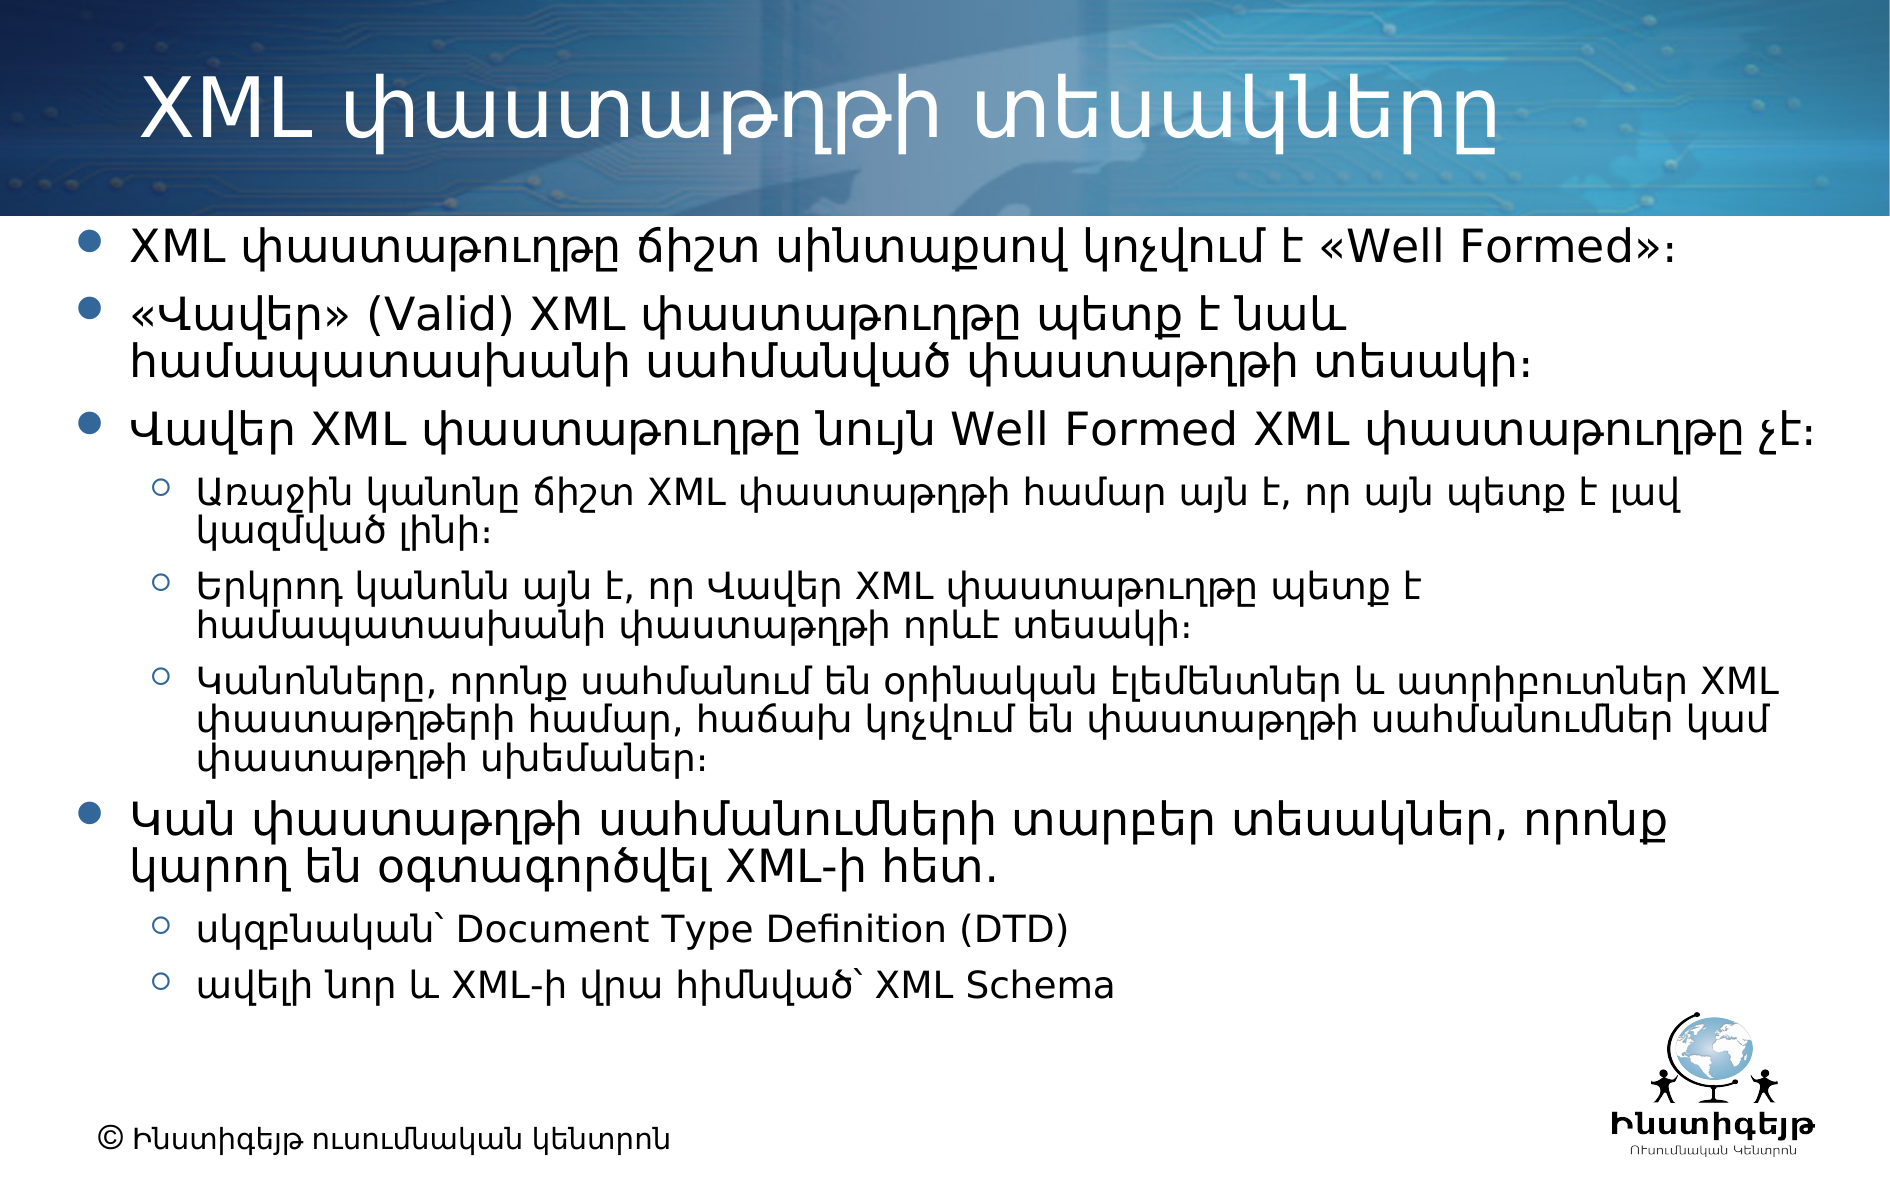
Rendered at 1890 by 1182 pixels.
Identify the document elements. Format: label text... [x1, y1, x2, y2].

picture [1612, 1012, 1815, 1157]
text_box XML փաստաթղթի տեսակները [138, 82, 1801, 91]
picture [0, 0, 1890, 216]
list XML փաստաթուղթը ճիշտ սինտաքսով կոչվում է «Well Formed»։ «Վավեր» (Valid) XML փաստաթուղթը պետք է նաև համապատասխանի սահմանված փաստաթղթի տեսակի։ Վավեր XML փաստաթուղթը նույն Well Formed XML փաստաթուղթը չէ։ Առաջին կանոնը ճիշտ XML փաստաթղթի համար այն է, որ այն պետք է լավ կազմված լինի։ Երկրոդ կանոնն այն է, որ Վավեր XML փաստաթուղթը պետք է համապատասխանի փաստաթղթի որևէ տեսակի։ Կանոնները, որոնք սահմանում են օրինական էլեմենտներ և ատրիբուտներ XML փաստաթղթերի համար, հաճախ կոչվում են փաստաթղթի սահմանումներ կամ փաստաթղթի սխեմաներ։ Կան փաստաթղթի սահմանումների տարբեր տեսակներ, որոնք կարող են օգտագործվել XML-ի հետ․ սկզբնական՝ Document Type Definition (DTD) ավելի նոր և XML-ի վրա հիմնված՝ XML Schema [75, 224, 1838, 252]
